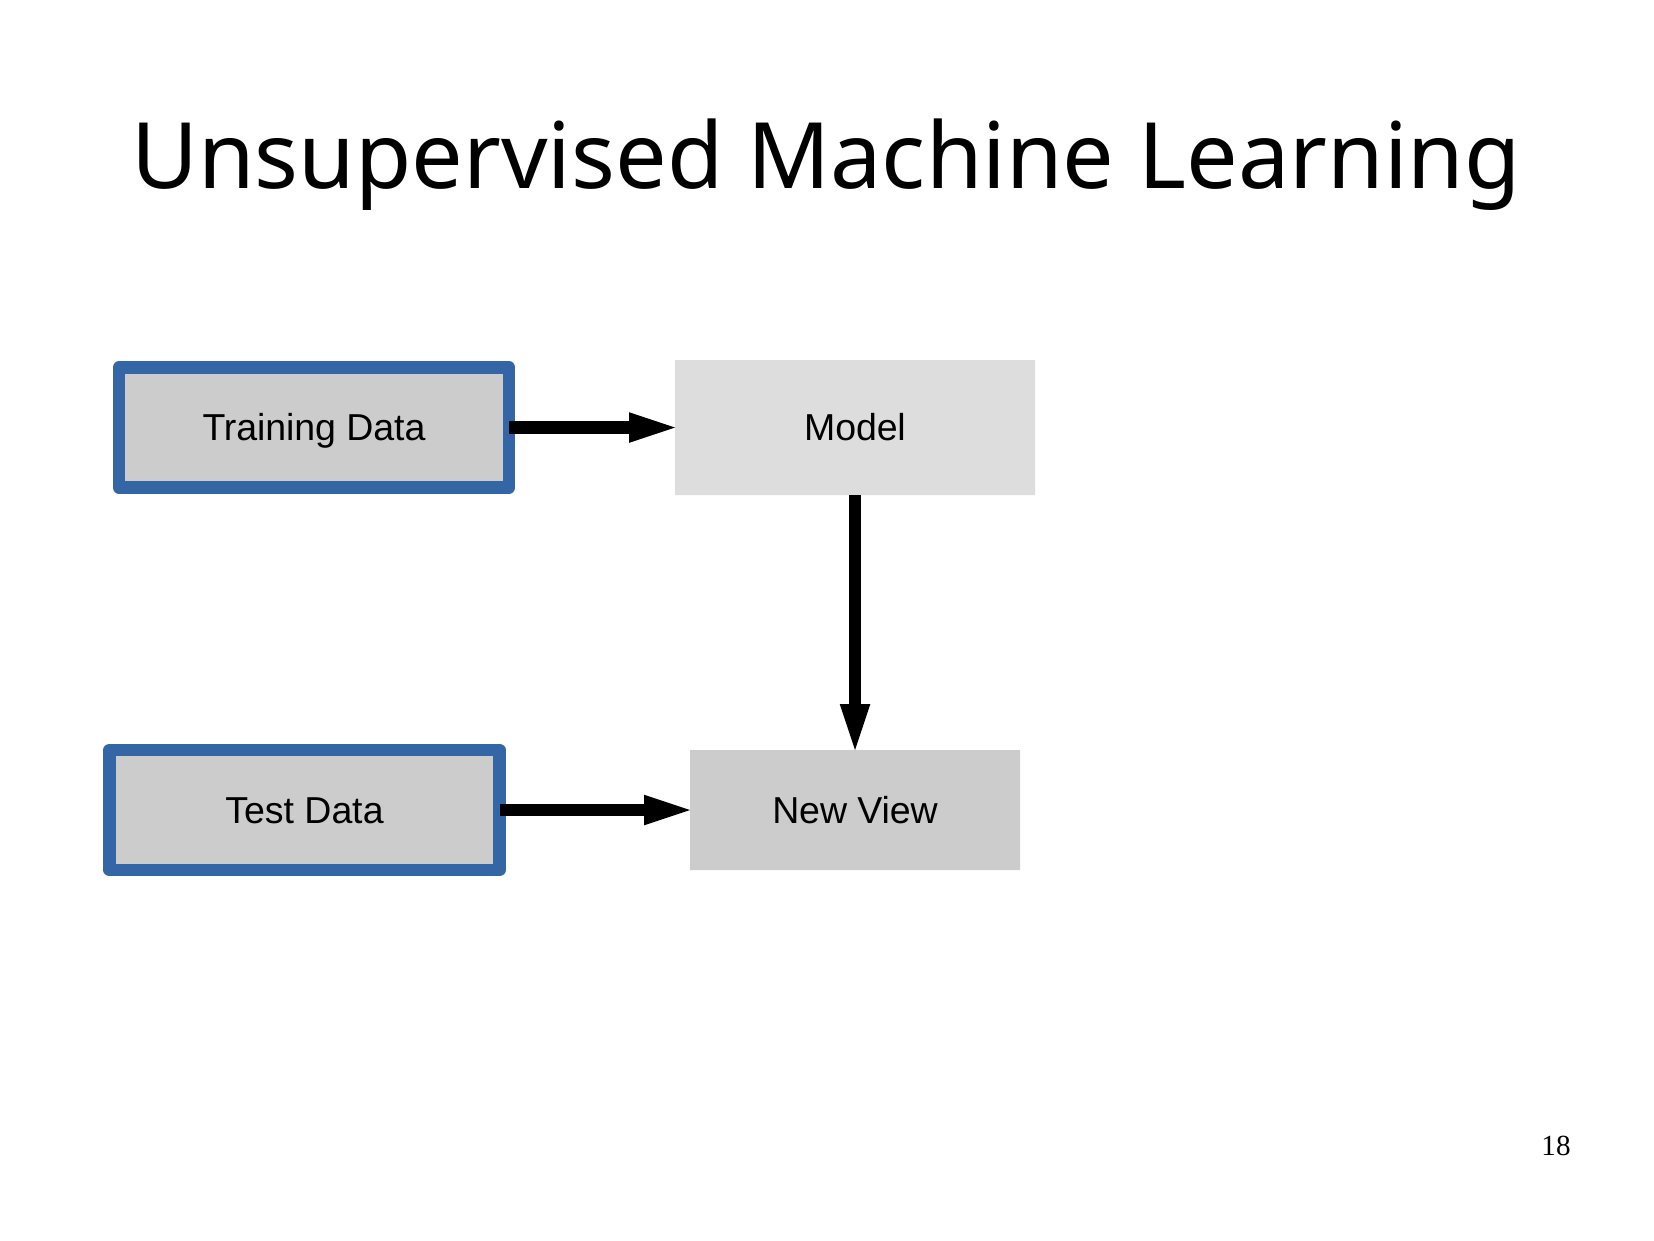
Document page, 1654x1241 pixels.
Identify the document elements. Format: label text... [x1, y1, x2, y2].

title Unsupervised Machine Learning [82, 49, 1571, 257]
text_box Model [675, 360, 1036, 496]
text_box New View [690, 750, 1021, 871]
text_box Training Data [119, 367, 510, 488]
text_box Test Data [109, 750, 500, 871]
